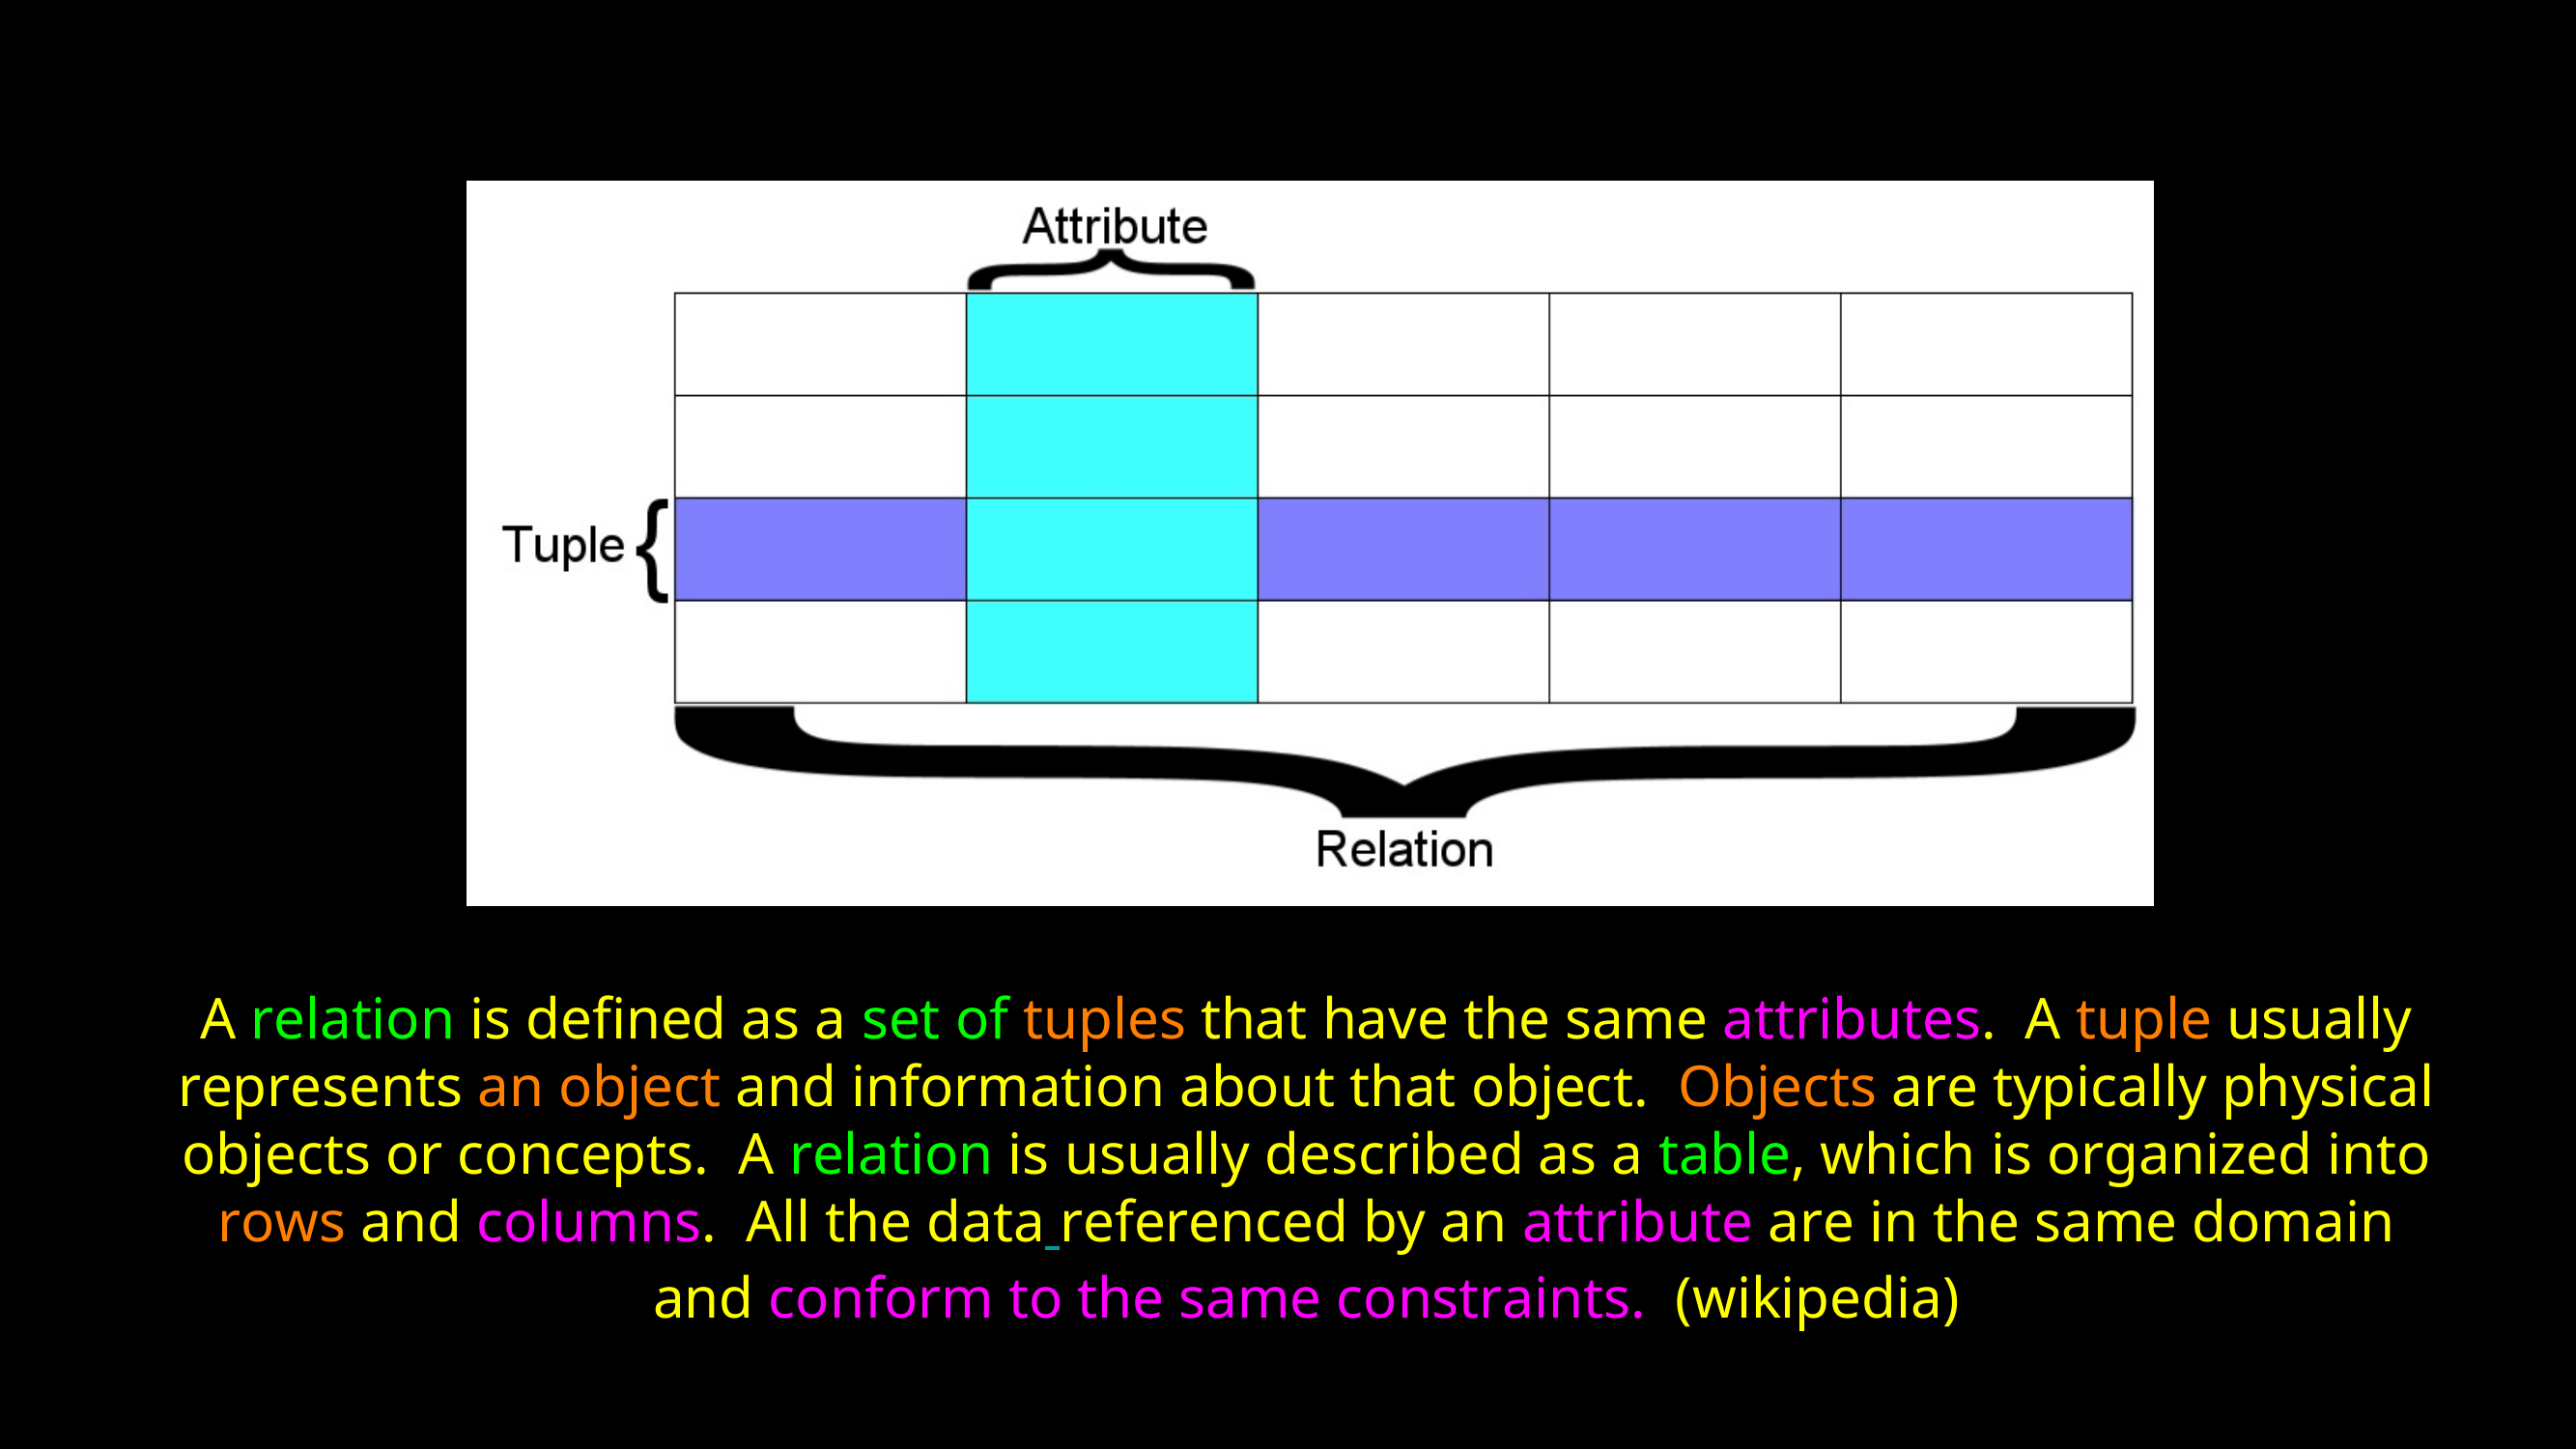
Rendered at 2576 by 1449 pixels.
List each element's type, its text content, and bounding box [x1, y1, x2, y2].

picture [467, 181, 2154, 906]
text_box A relation is defined as a set of tuples that have the same attributes. A tuple usually represents an object and information about that object. Objects are typically physical objects or concepts. A relation is usually described as a table, which is organized into rows and columns. All the data referenced by an attribute are in the same domain and conform to the same constraints. (wikipedia) [177, 942, 2436, 1371]
